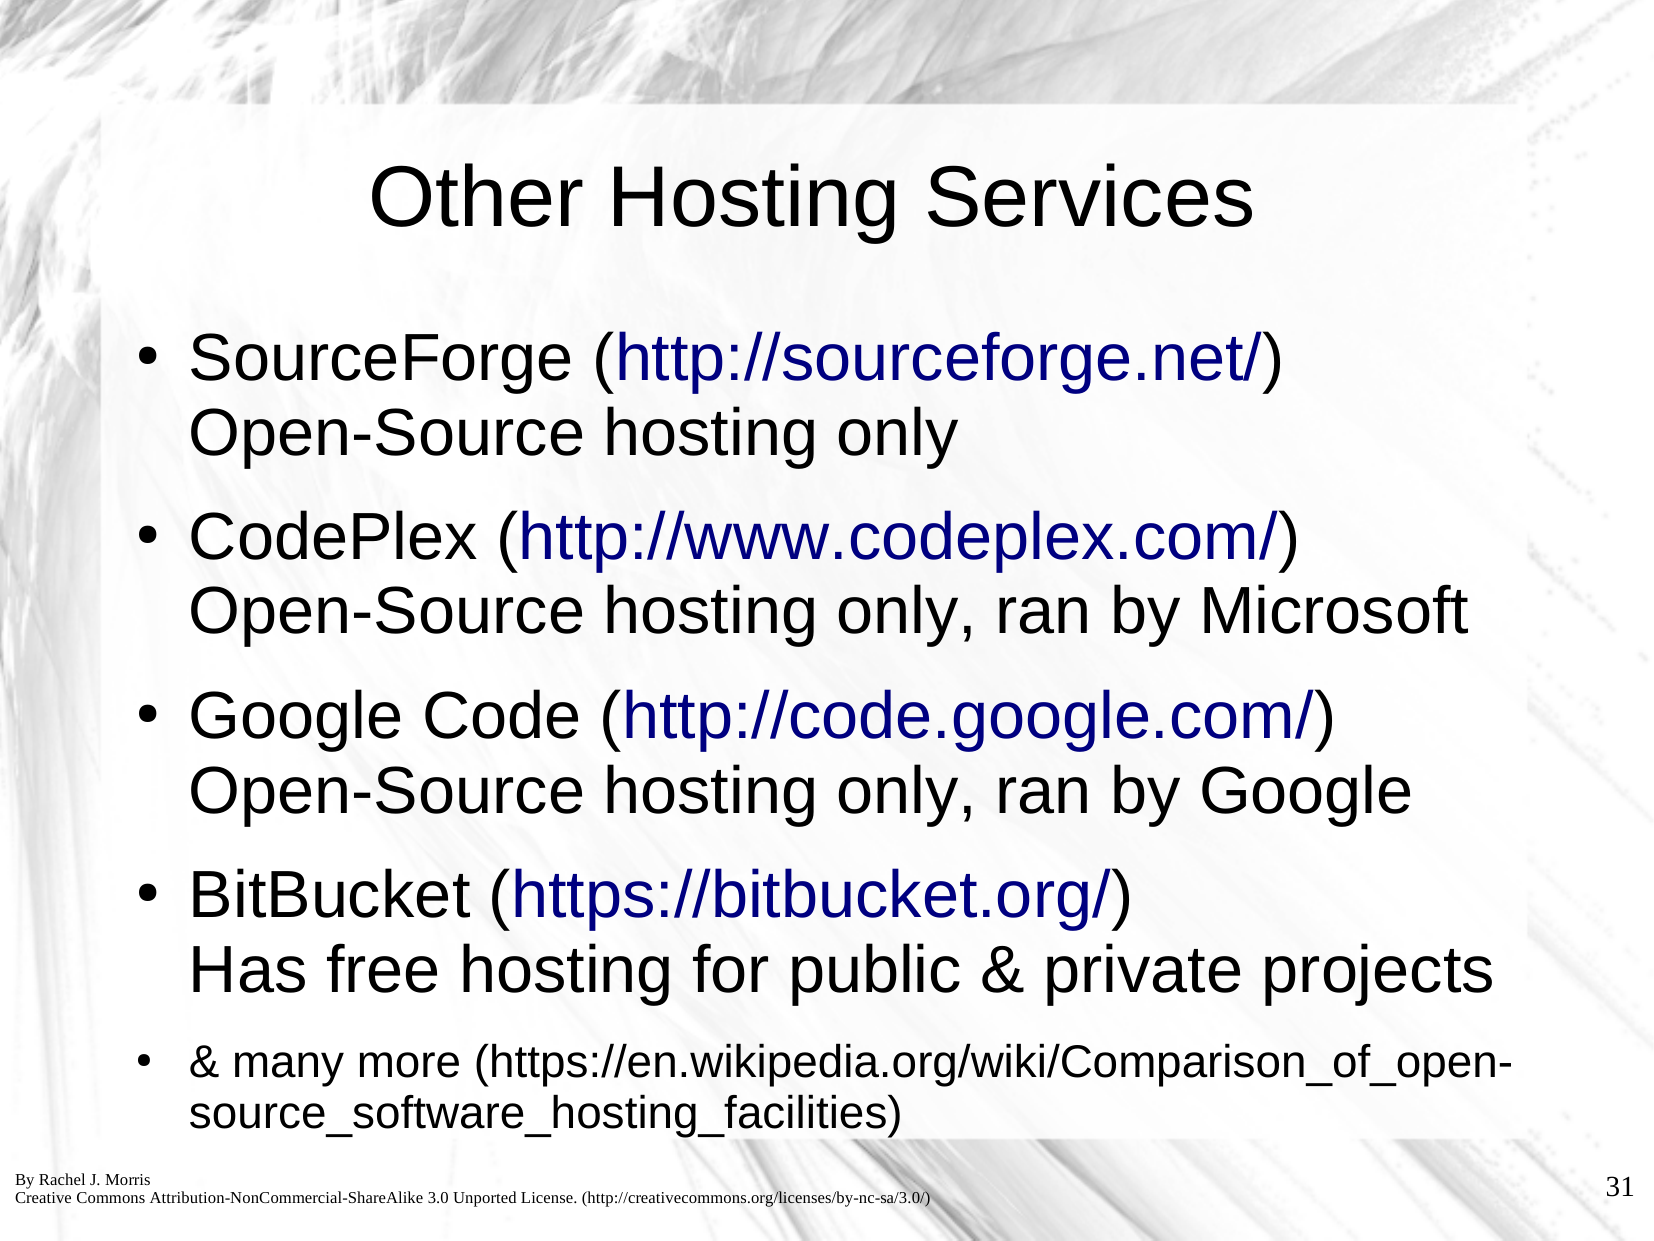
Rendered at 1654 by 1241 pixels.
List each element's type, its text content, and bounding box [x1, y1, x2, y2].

picture [0, 0, 1654, 1241]
list SourceForge (http://sourceforge.net/) Open-Source hosting only CodePlex (http://www.codeplex.com/) Open-Source hosting only, ran by Microsoft Google Code (http://code.google.com/) Open-Source hosting only, ran by Google BitBucket (https://bitbucket.org/) Has free hosting for public & private projects & many more (https://en.wikipedia.org/wiki/Comparison_of_open-source_software_hosting_facilities) [118, 319, 1571, 1139]
title Other Hosting Services [118, 112, 1506, 281]
